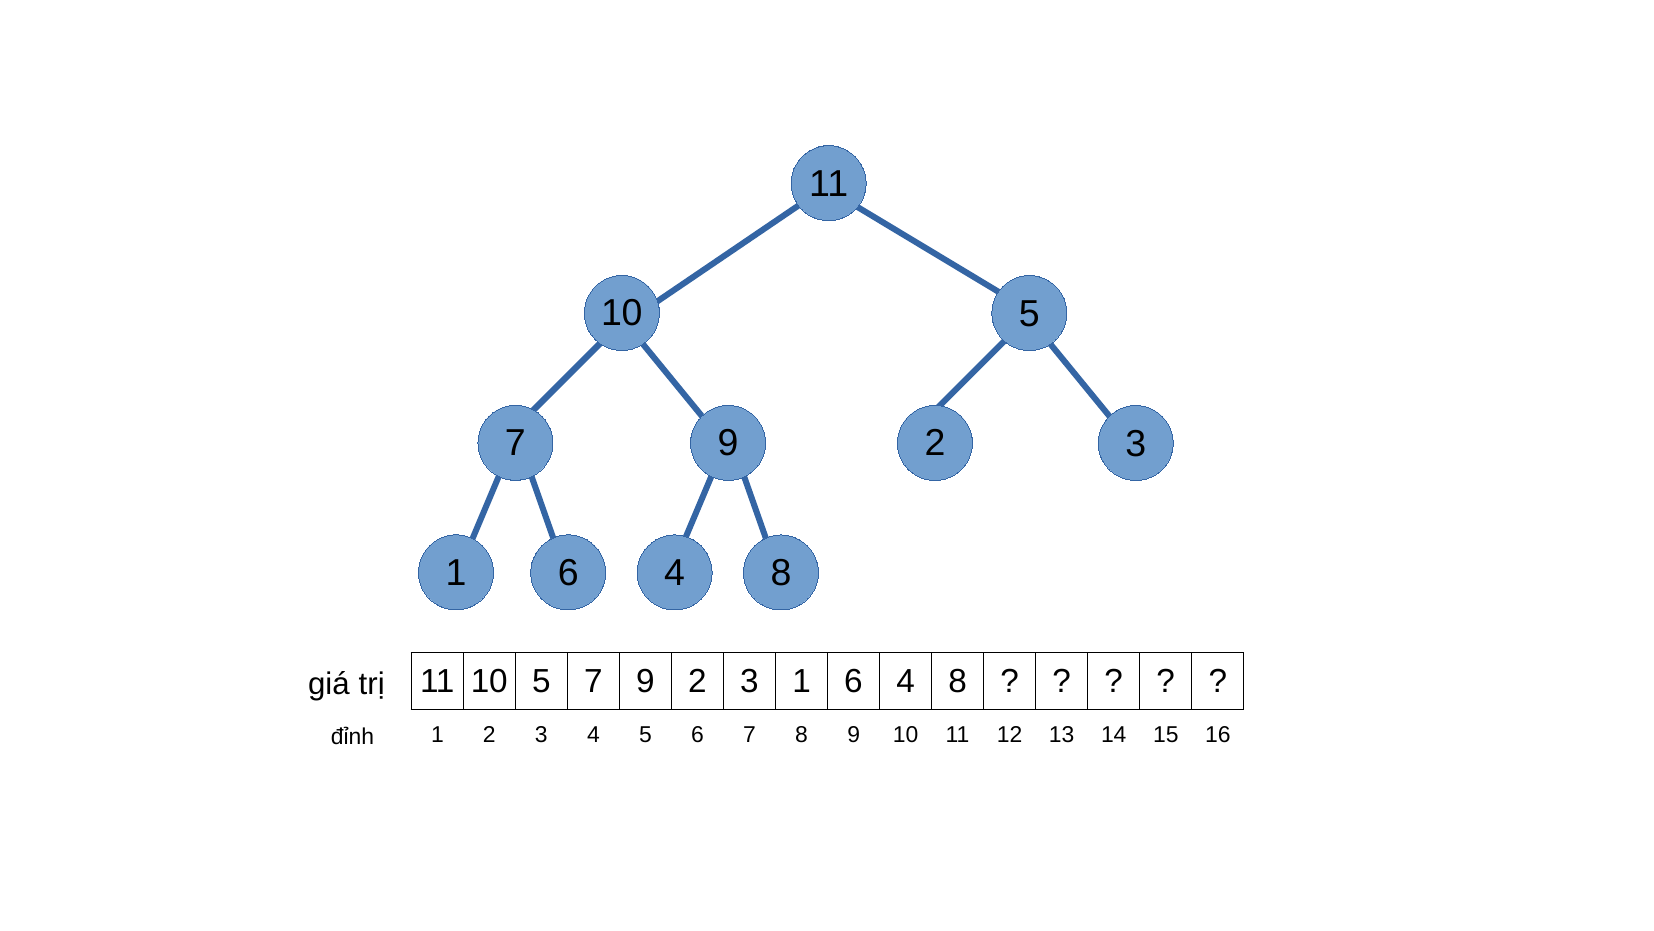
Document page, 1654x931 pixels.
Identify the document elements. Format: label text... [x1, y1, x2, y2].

table_header 11 [412, 653, 463, 706]
text_box 8 [743, 534, 819, 610]
text_box 7 [477, 405, 553, 481]
table_header 3 [515, 706, 567, 763]
table_header 6 [828, 653, 879, 706]
table_header ? [1036, 653, 1087, 706]
text_box 9 [690, 405, 766, 481]
table_header 11 [932, 706, 984, 763]
table_header 12 [984, 706, 1036, 763]
text_box đỉnh [296, 694, 409, 780]
table_header ? [1140, 653, 1191, 706]
table_header 4 [567, 706, 619, 763]
table_header 5 [516, 653, 567, 706]
table_header ? [1088, 653, 1139, 706]
table_header 1 [411, 706, 463, 763]
table_header 15 [1140, 706, 1192, 763]
table_header 14 [1088, 706, 1140, 763]
text_box 11 [791, 145, 867, 221]
table_header 5 [619, 706, 671, 763]
table_header 7 [568, 653, 619, 706]
table_header 13 [1036, 706, 1088, 763]
table_header 4 [880, 653, 931, 706]
table_header 9 [620, 653, 671, 706]
text_box 2 [897, 405, 973, 481]
table_header 9 [828, 706, 880, 763]
text_box 1 [418, 534, 494, 610]
table_header ? [984, 653, 1035, 706]
table_header 7 [723, 706, 776, 763]
table_header ? [1192, 653, 1243, 706]
text_box 6 [530, 534, 606, 610]
text_box 3 [1098, 405, 1174, 481]
table_header 3 [724, 653, 775, 706]
table_header 1 [776, 653, 827, 706]
table_header 6 [671, 706, 723, 763]
table_header 8 [932, 653, 983, 706]
table_header 10 [880, 706, 932, 763]
table_header 2 [672, 653, 723, 706]
text_box 4 [637, 534, 713, 610]
text_box 5 [991, 275, 1067, 351]
table_header 10 [464, 653, 515, 706]
text_box giá trị [290, 641, 403, 726]
table_header 2 [463, 706, 515, 763]
text_box 10 [584, 275, 660, 351]
table_header 16 [1192, 706, 1244, 763]
table_header 8 [776, 706, 828, 763]
